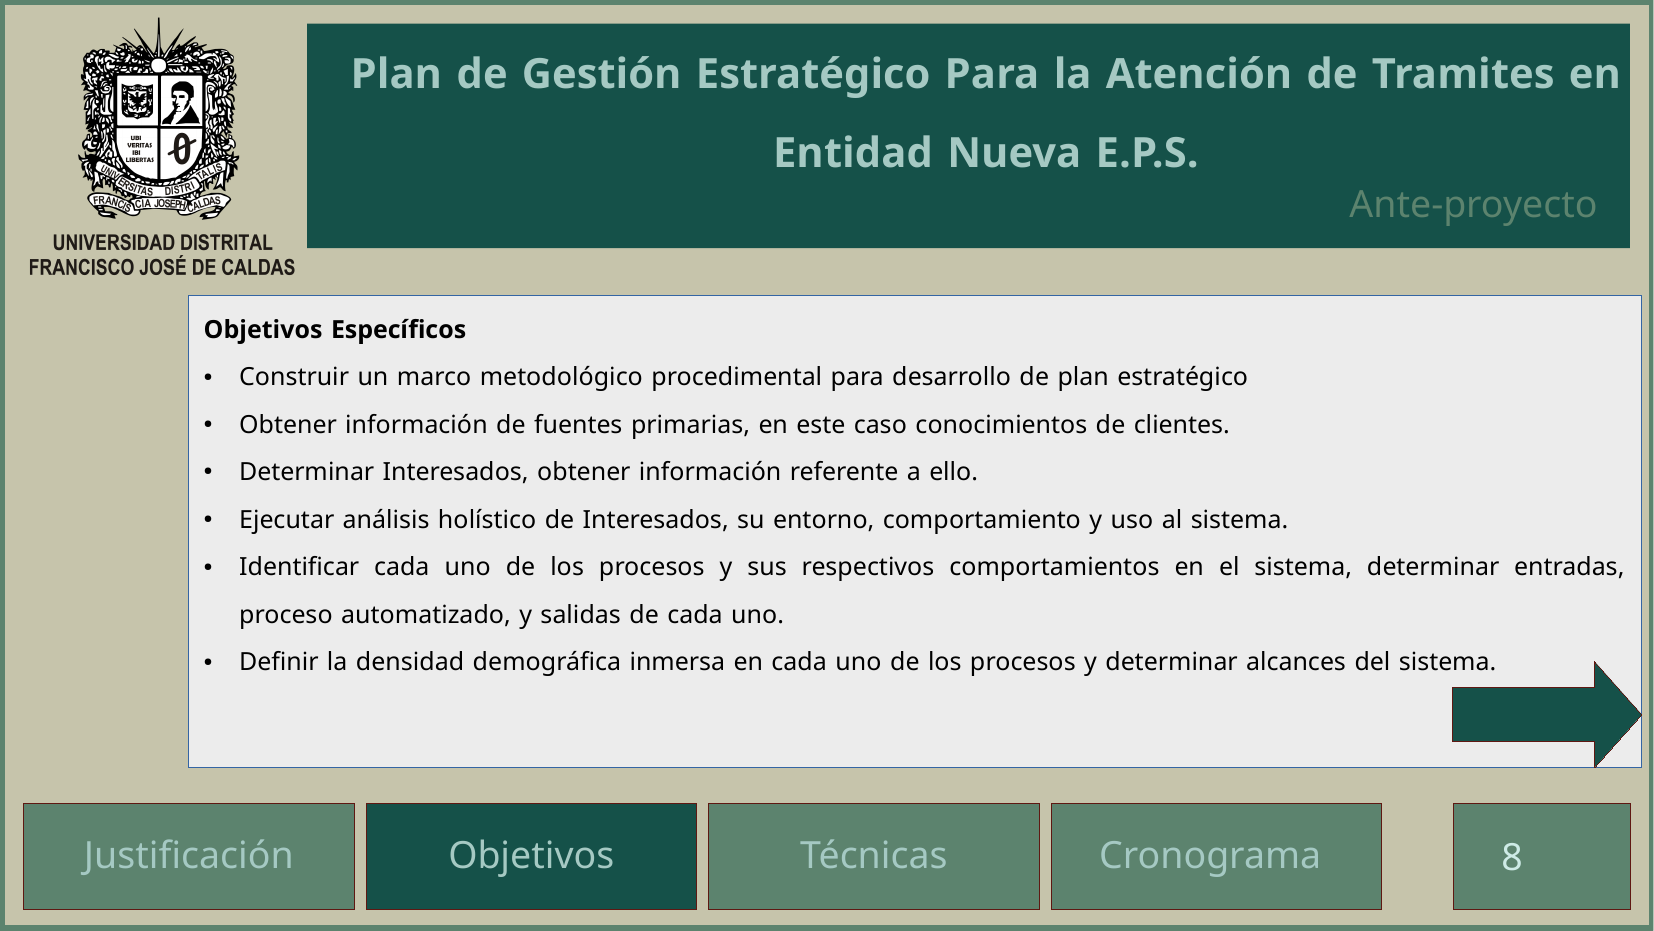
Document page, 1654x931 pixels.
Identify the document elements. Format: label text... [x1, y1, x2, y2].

text_box <número> [1393, 814, 1631, 901]
text_box Justificación [23, 803, 355, 910]
text_box Ante-proyecto [1334, 162, 1642, 249]
text_box Cronograma [1051, 803, 1382, 910]
text_box Plan de Gestión Estratégico Para la Atención de Tramites en Entidad Nueva E.P.S. [318, 27, 1654, 201]
text_box Objetivos Específicos Construir un marco metodológico procedimental para desarrollo de plan estratégico Obtener información de fuentes primarias, en este caso conocimientos de clientes. Determinar Interesados, obtener información referente a ello. Ejecutar análisis holístico de Interesados, su entorno, comportamiento y uso al sistema. Identificar cada uno de los procesos y sus respectivos comportamientos en el sistema, determinar entradas, proceso automatizado, y salidas de cada uno. Definir la densidad demográfica inmersa en cada uno de los procesos y determinar alcances del sistema. [188, 295, 1642, 768]
text_box Técnicas [708, 803, 1040, 910]
text_box [0, 0, 1654, 931]
picture [12, 0, 308, 296]
text_box Objetivos [366, 803, 697, 910]
